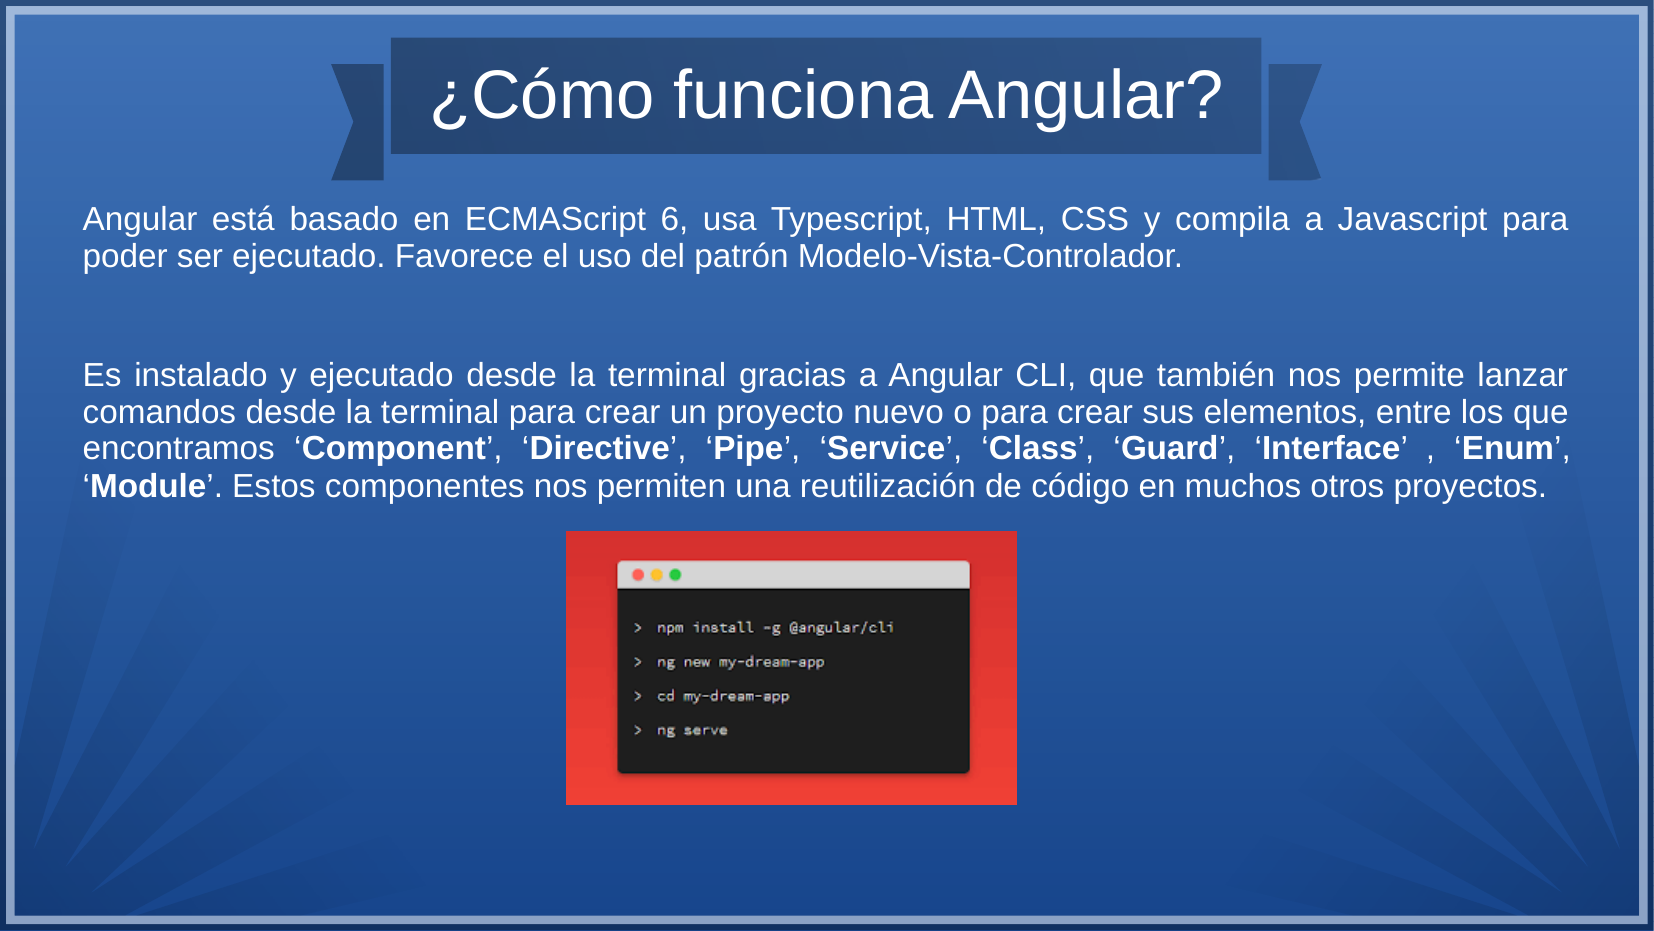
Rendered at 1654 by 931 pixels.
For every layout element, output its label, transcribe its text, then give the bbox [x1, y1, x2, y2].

list Angular está basado en ECMAScript 6, usa Typescript, HTML, CSS y compila a Javascript para poder ser ejecutado. Favorece el uso del patrón Modelo-Vista-Controlador. Es instalado y ejecutado desde la terminal gracias a Angular CLI, que también nos permite lanzar comandos desde la terminal para crear un proyecto nuevo o para crear sus elementos, entre los que encontramos ‘Component’, ‘Directive’, ‘Pipe’, ‘Service’, ‘Class’, ‘Guard’, ‘Interface’ , ‘Enum’, ‘Module’. Estos componentes nos permiten una reutilización de código en muchos otros proyectos. [82, 200, 1571, 824]
picture [566, 531, 1017, 805]
title ¿Cómo funciona Angular? [389, 35, 1264, 154]
